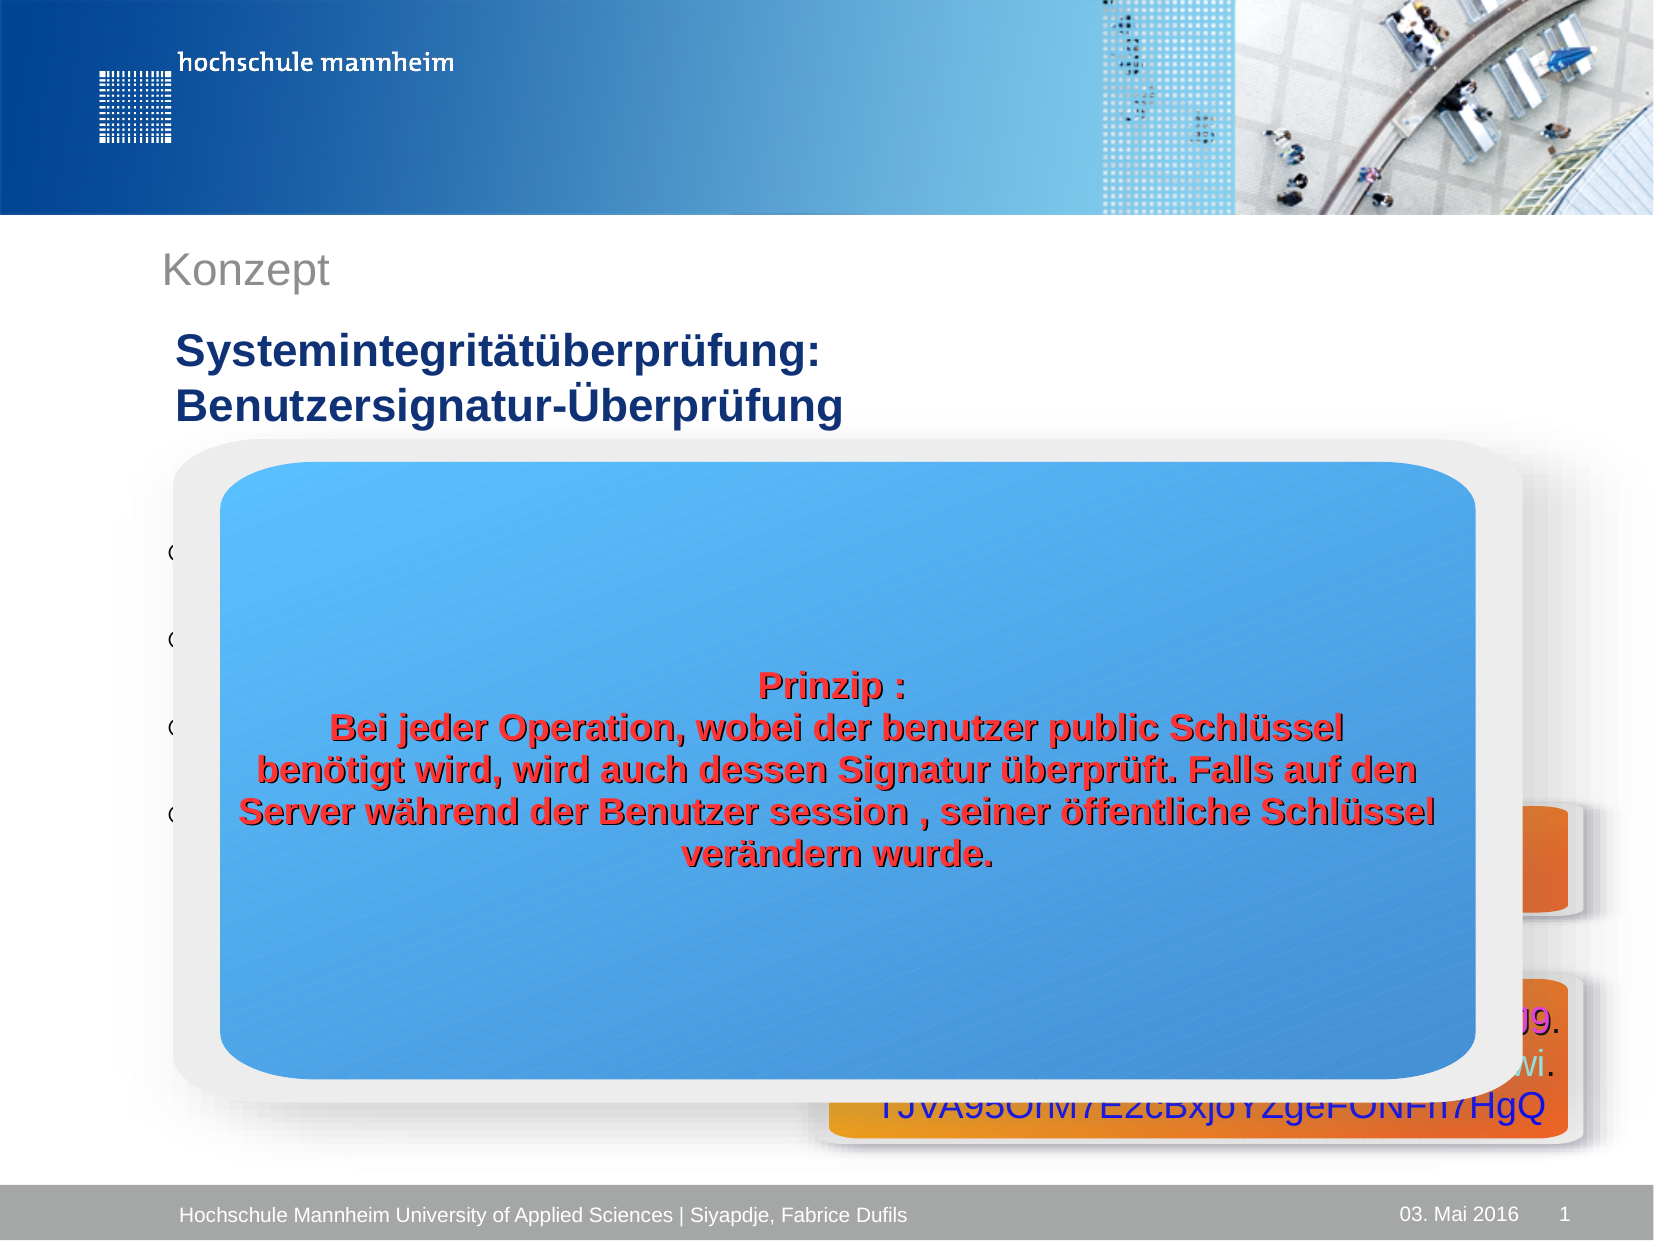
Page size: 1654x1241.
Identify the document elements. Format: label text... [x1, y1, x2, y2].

title Systemintegritätüberprüfung: Benutzersignatur-Überprüfung [175, 320, 1569, 369]
text_box Konzept [146, 236, 378, 303]
picture [0, 0, 1654, 215]
picture [23, 369, 1654, 1170]
footer Hochschule Mannheim University of Applied Sciences | Siyapdje, Fabrice Dufils [179, 1198, 1192, 1227]
slide_number 03. Mai 2016 1 [1204, 1198, 1571, 1227]
